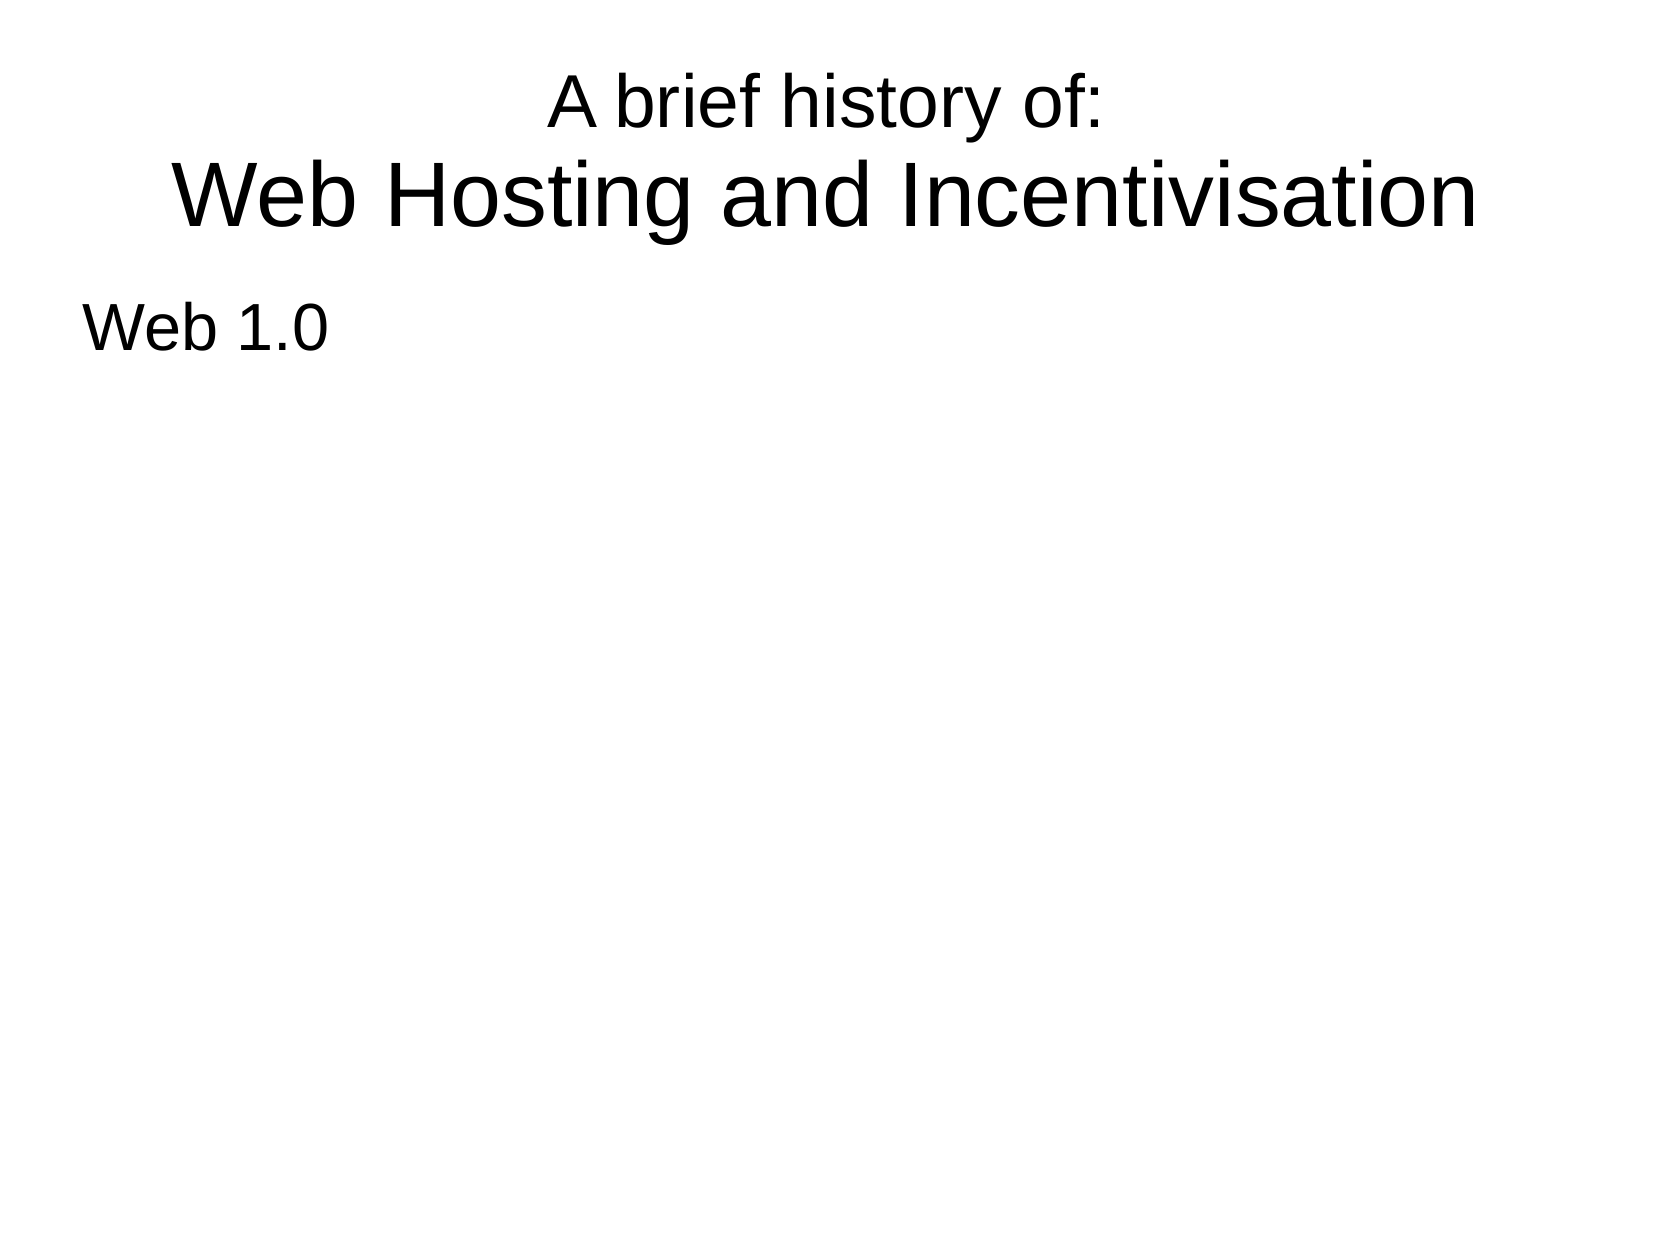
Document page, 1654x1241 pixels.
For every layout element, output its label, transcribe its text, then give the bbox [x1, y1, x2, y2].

title A brief history of: Web Hosting and Incentivisation [82, 49, 1571, 257]
subtitle Web 1.0 [82, 290, 1571, 1010]
